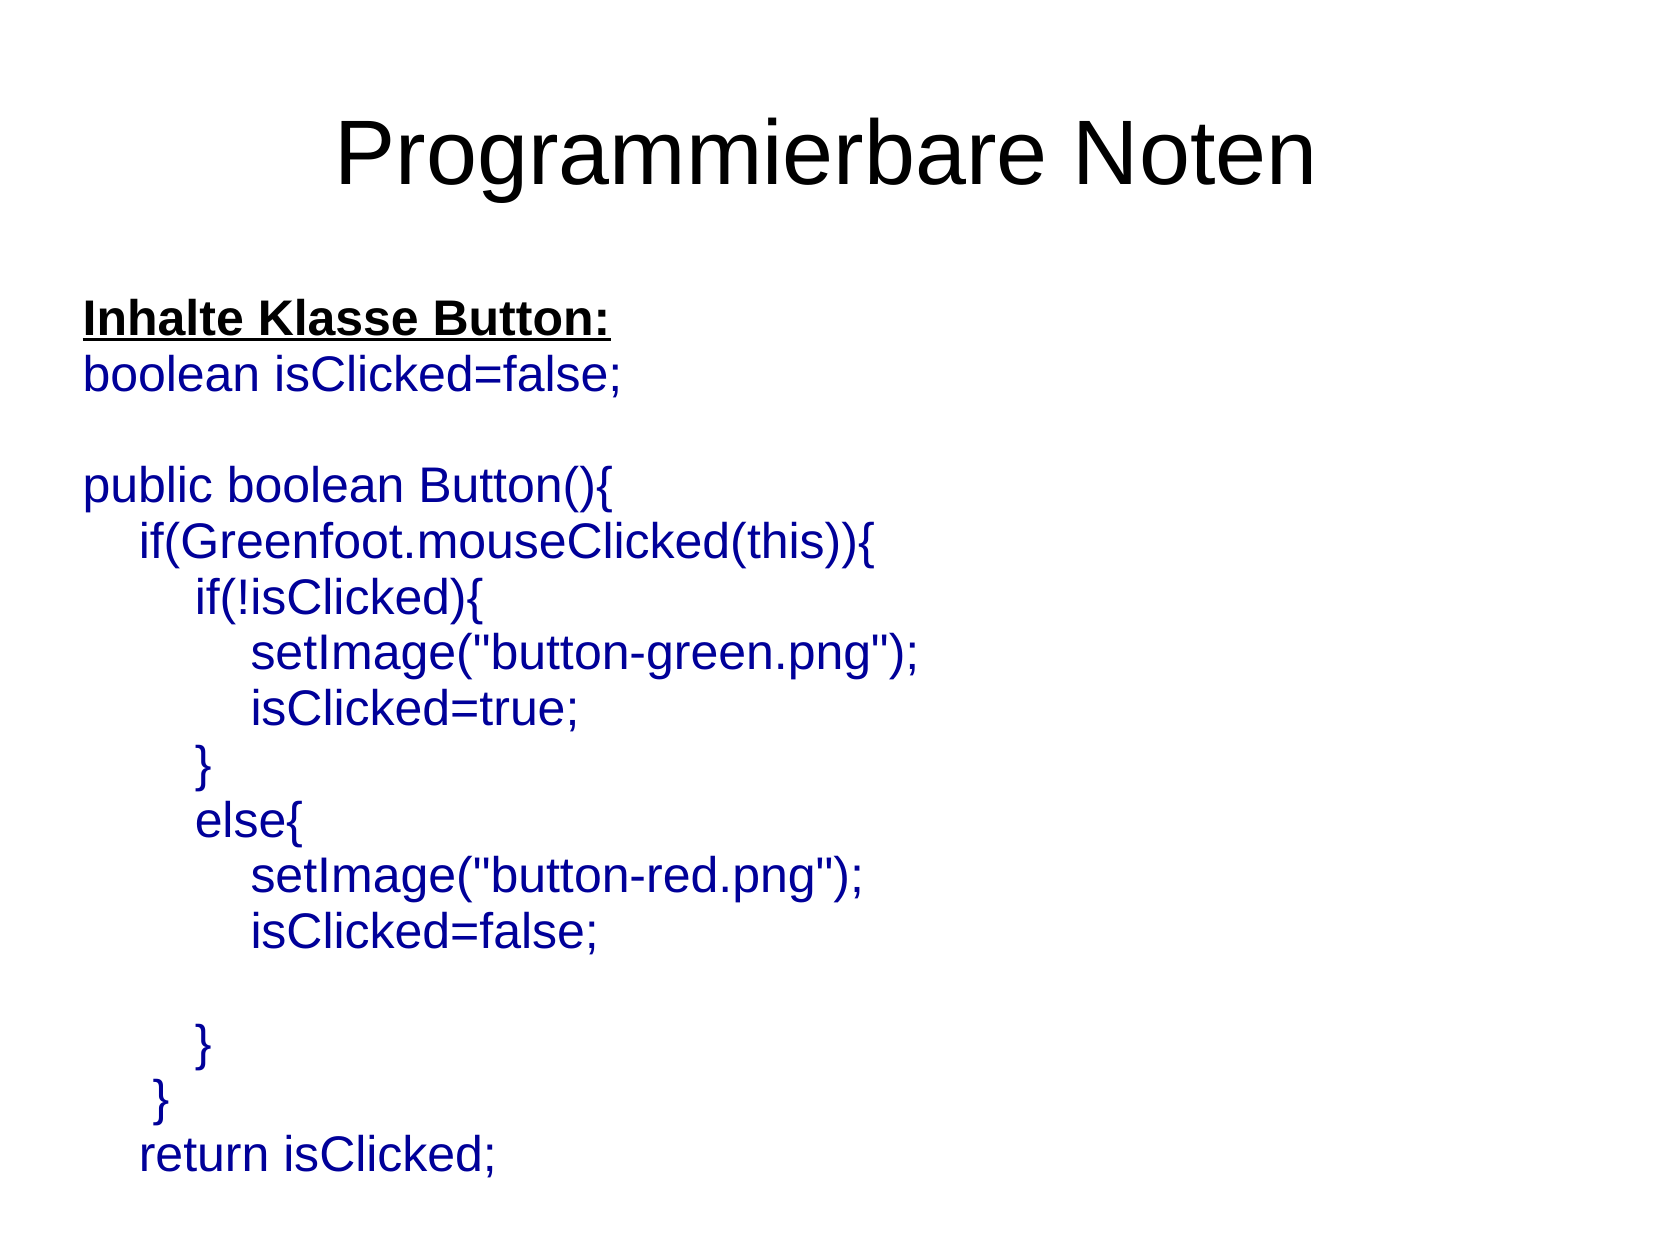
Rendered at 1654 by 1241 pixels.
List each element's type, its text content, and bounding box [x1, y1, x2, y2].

title Programmierbare Noten [82, 49, 1571, 257]
list Inhalte Klasse Button: boolean isClicked=false; public boolean Button(){ if(Greenfoot.mouseClicked(this)){ if(!isClicked){ setImage("button-green.png"); isClicked=true; } else{ setImage("button-red.png"); isClicked=false; } } return isClicked; [82, 290, 1571, 1183]
